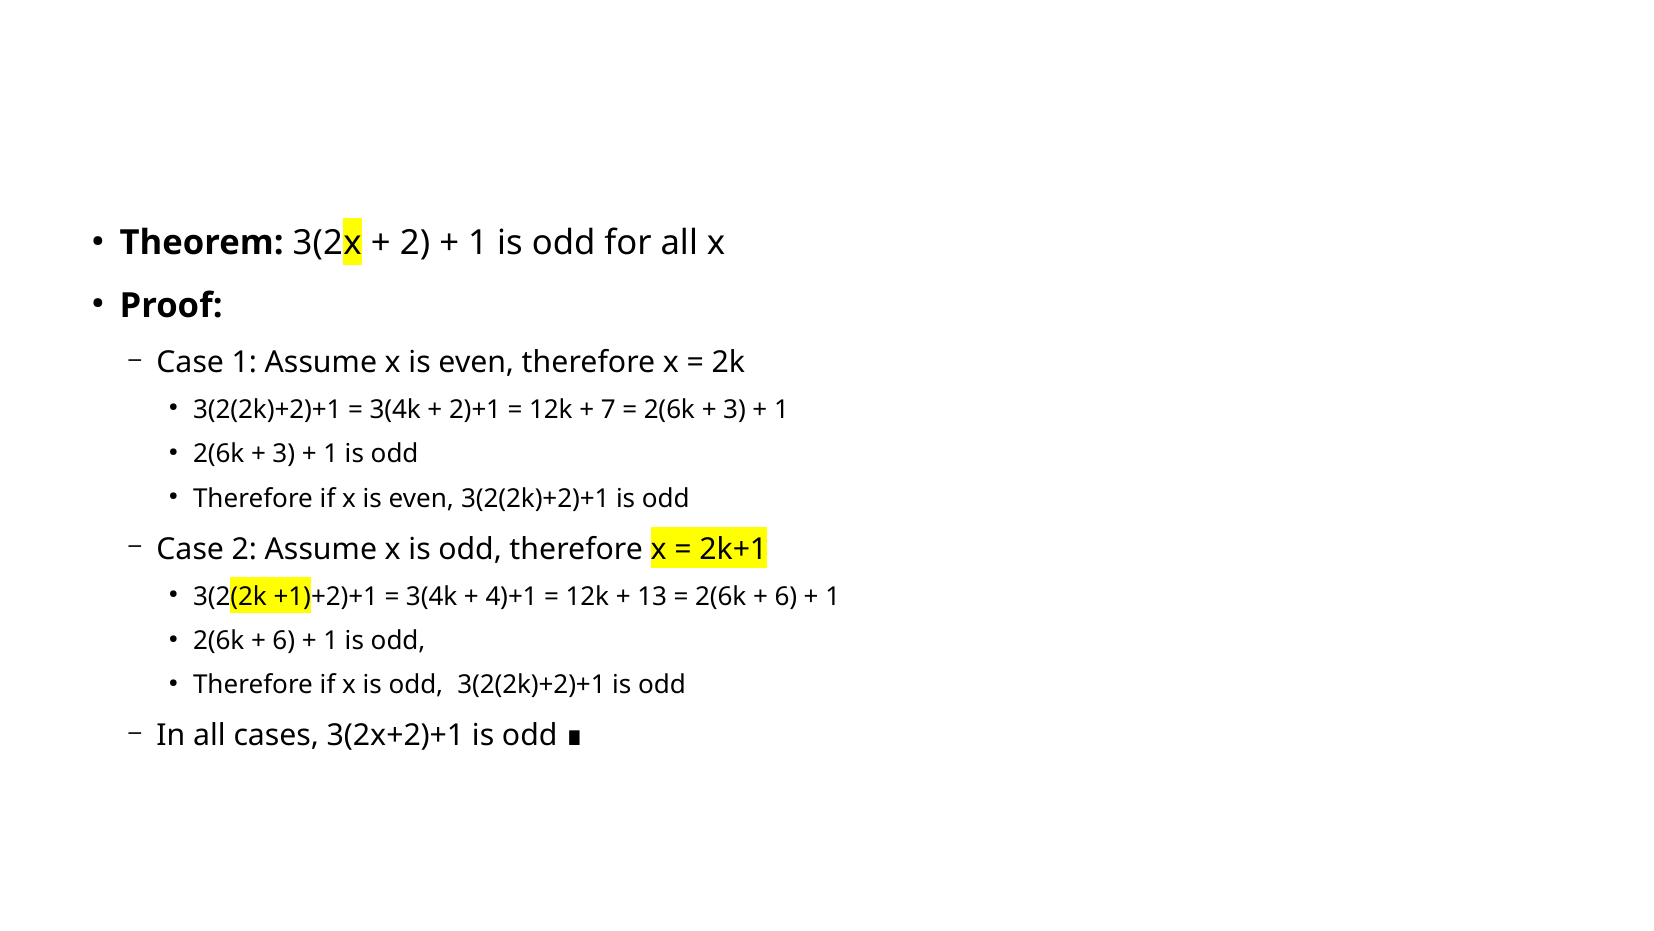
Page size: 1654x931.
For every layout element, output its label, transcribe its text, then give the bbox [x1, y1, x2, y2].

list Theorem: 3(2x + 2) + 1 is odd for all x Proof: Case 1: Assume x is even, therefore x = 2k 3(2(2k)+2)+1 = 3(4k + 2)+1 = 12k + 7 = 2(6k + 3) + 1 2(6k + 3) + 1 is odd Therefore if x is even, 3(2(2k)+2)+1 is odd Case 2: Assume x is odd, therefore x = 2k+1 3(2(2k +1)+2)+1 = 3(4k + 4)+1 = 12k + 13 = 2(6k + 6) + 1 2(6k + 6) + 1 is odd, Therefore if x is odd, 3(2(2k)+2)+1 is odd In all cases, 3(2x+2)+1 is odd ∎ [82, 217, 1571, 758]
